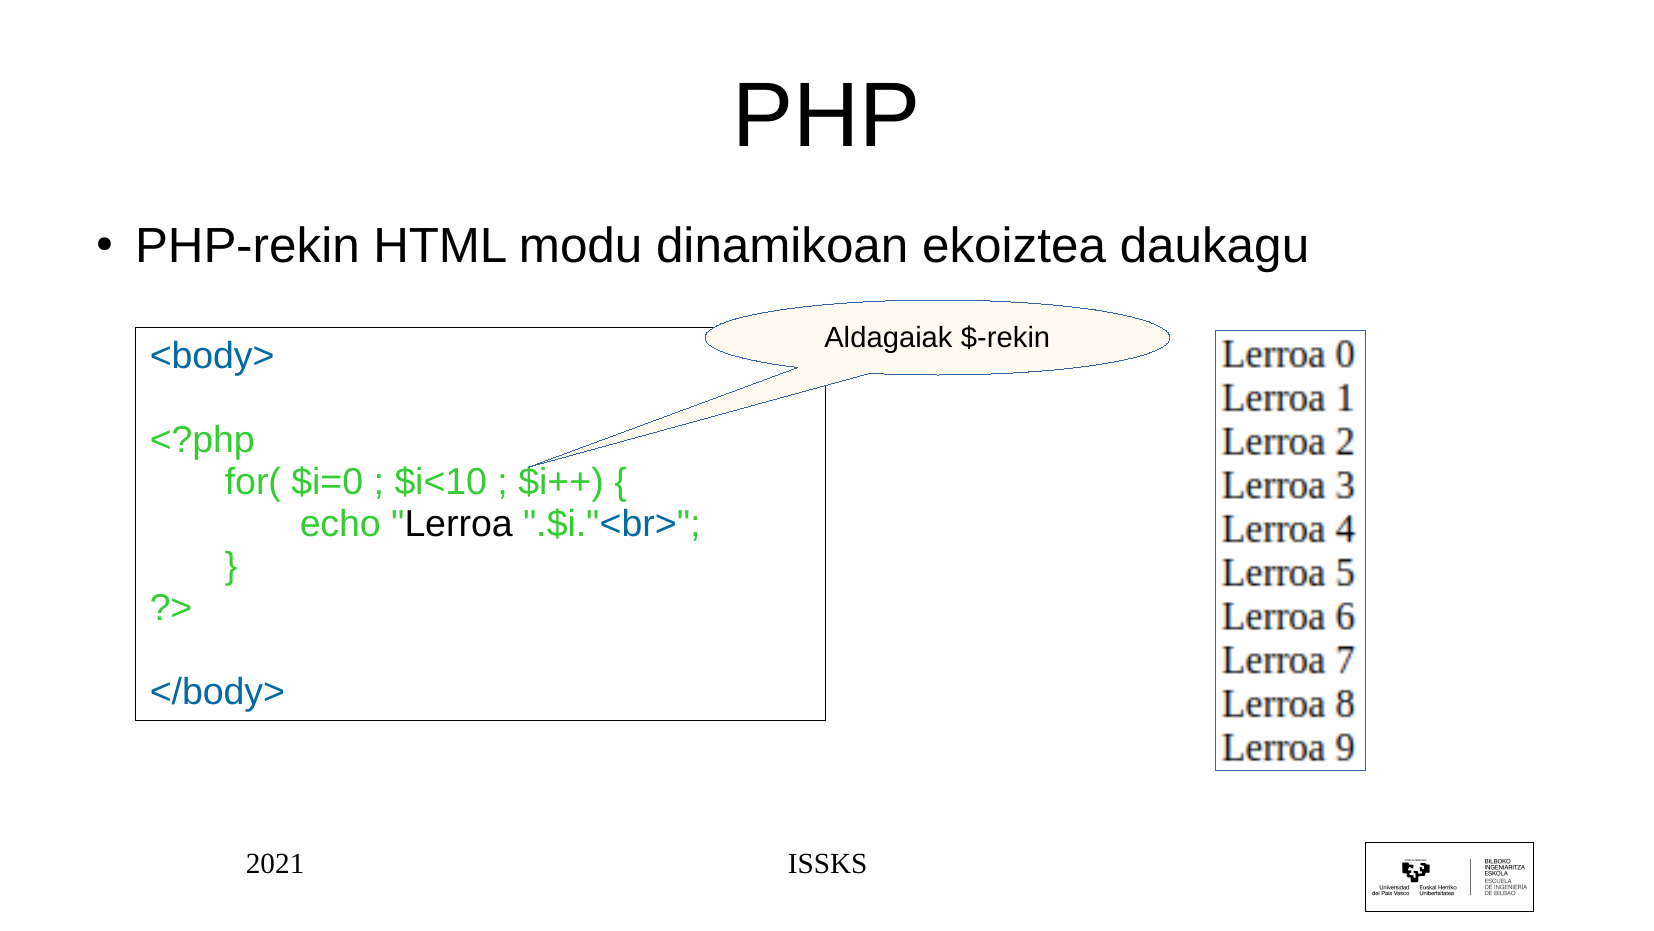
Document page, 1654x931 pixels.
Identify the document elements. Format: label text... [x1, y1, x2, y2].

text_box <body> <?php for( $i=0 ; $i<10 ; $i++) { echo "Lerroa ".$i."<br>"; } ?> </body> [135, 327, 826, 721]
title PHP [82, 37, 1571, 193]
list PHP-rekin HTML modu dinamikoan ekoiztea daukagu [82, 217, 1456, 301]
text_box Aldagaiak $-rekin [528, 300, 1170, 468]
picture [1366, 843, 1533, 911]
picture [1215, 329, 1366, 771]
